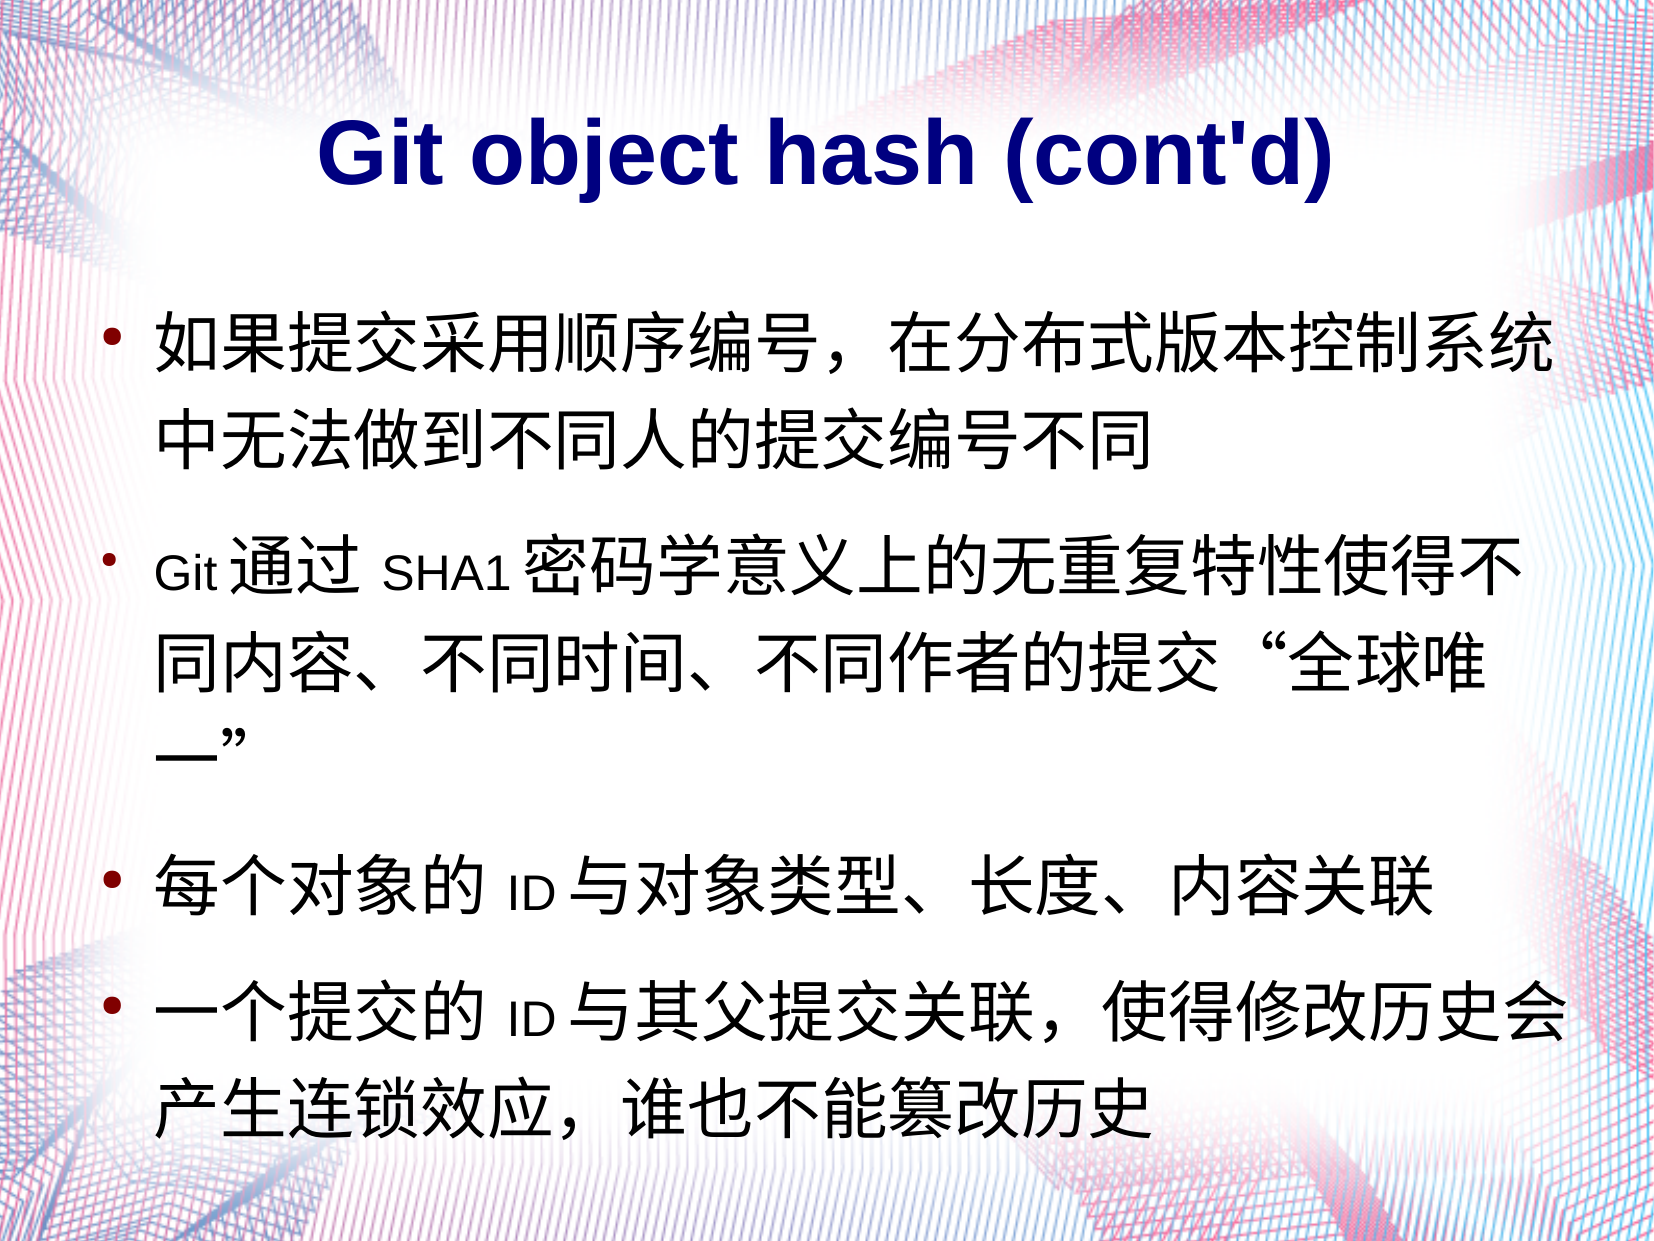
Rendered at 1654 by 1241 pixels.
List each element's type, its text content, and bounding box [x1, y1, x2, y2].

title Git object hash (cont'd) [82, 49, 1571, 257]
list 如果提交采用顺序编号，在分布式版本控制系统中无法做到不同人的提交编号不同 Git通过SHA1密码学意义上的无重复特性使得不同内容、不同时间、不同作者的提交“全球唯一” 每个对象的ID与对象类型、长度、内容关联 一个提交的ID与其父提交关联，使得修改历史会产生连锁效应，谁也不能篡改历史 [82, 290, 1571, 1010]
picture [0, 0, 1654, 1241]
